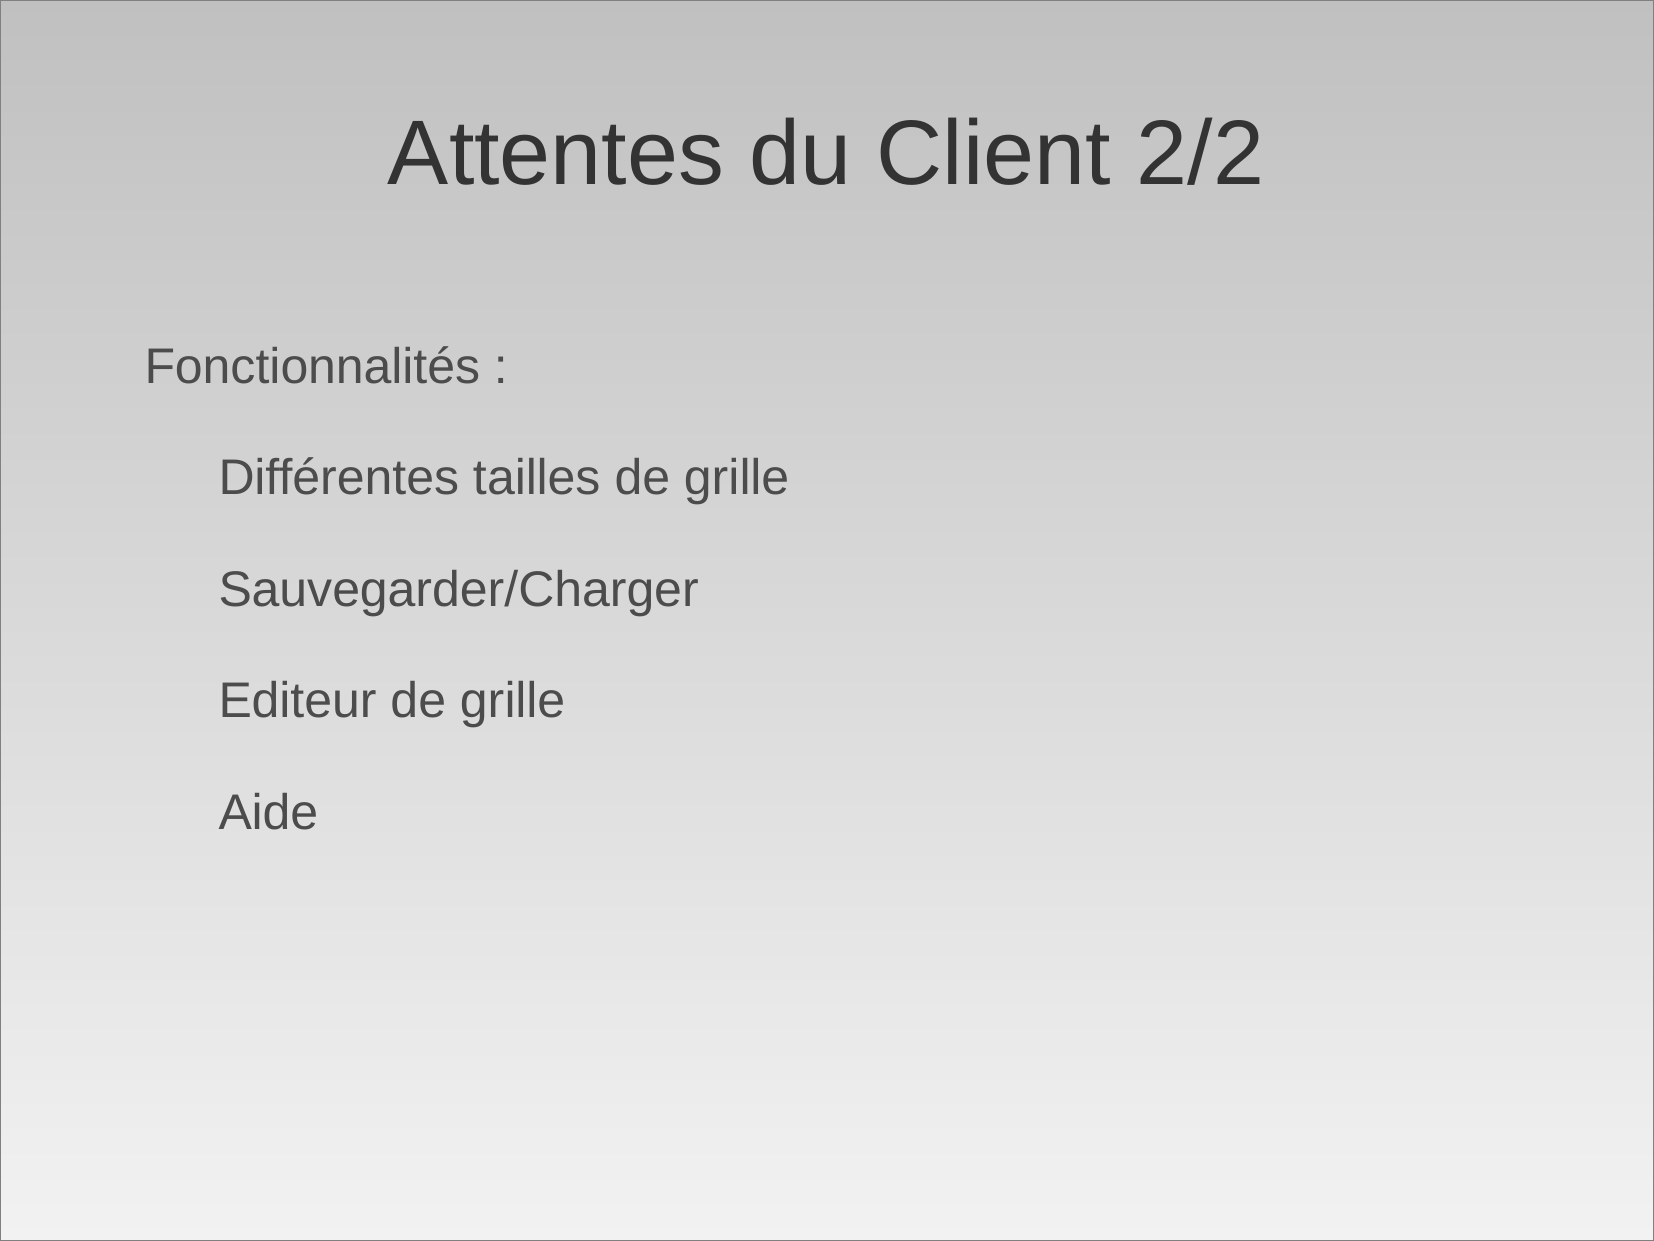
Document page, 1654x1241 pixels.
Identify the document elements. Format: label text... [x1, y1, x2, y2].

title Attentes du Client 2/2 [82, 49, 1571, 257]
text_box Fonctionnalités : Différentes tailles de grille Sauvegarder/Charger Editeur de grille Aide [129, 330, 1524, 848]
